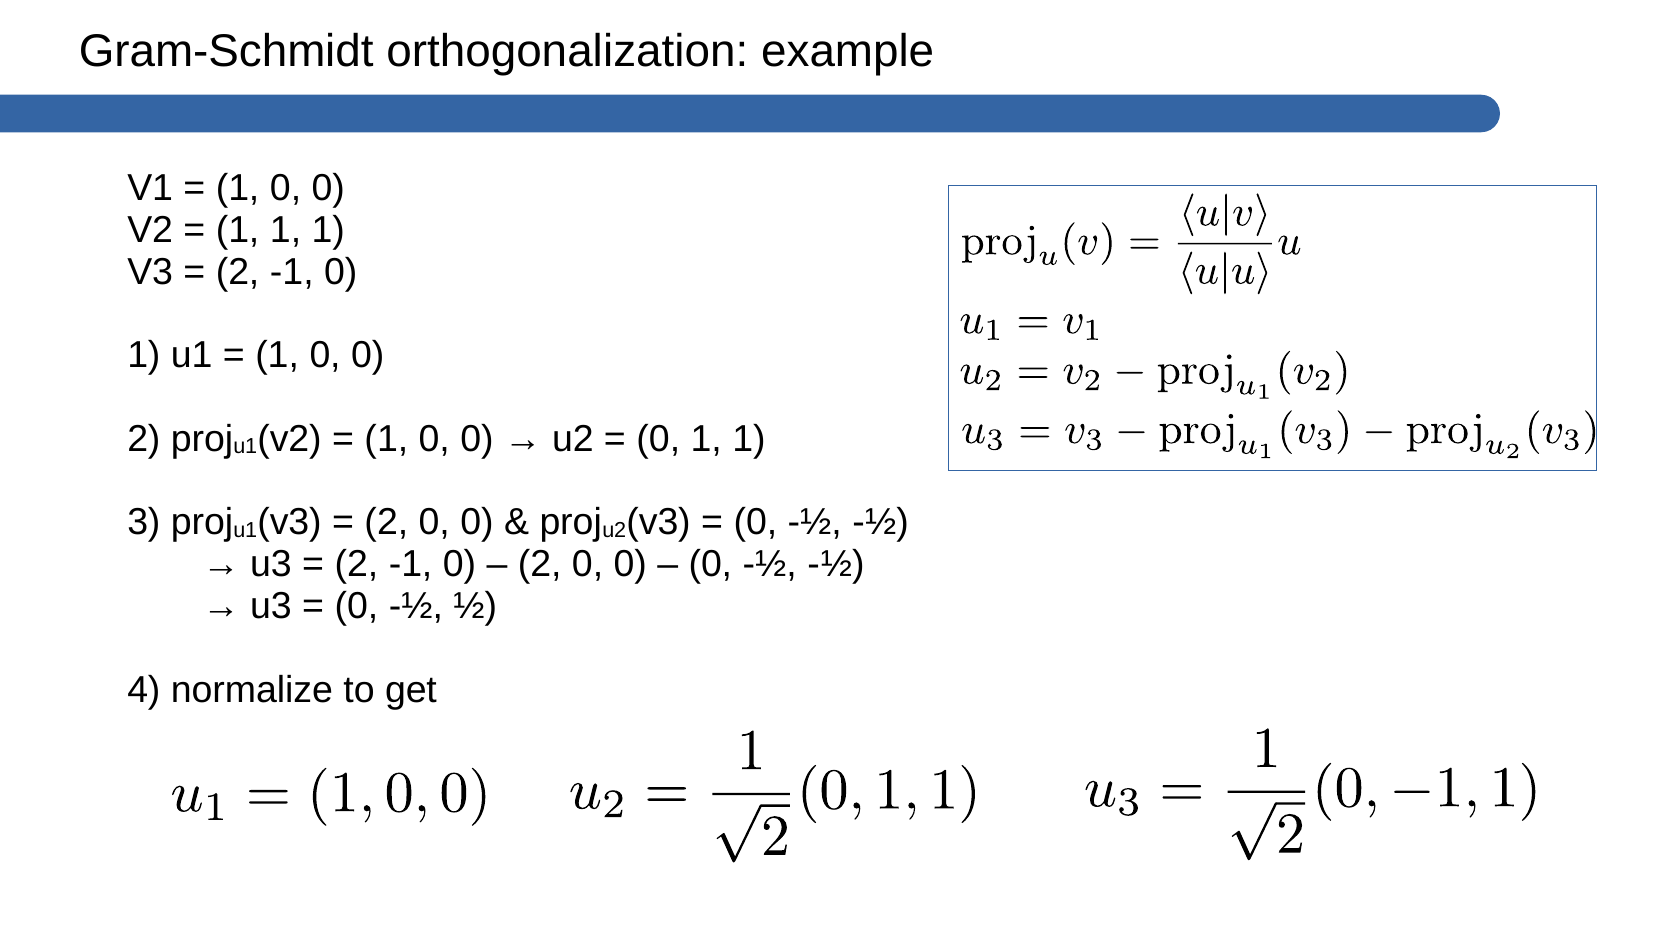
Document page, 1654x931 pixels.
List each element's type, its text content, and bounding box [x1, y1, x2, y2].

picture [1081, 726, 1538, 863]
picture [959, 313, 1098, 340]
picture [959, 350, 1347, 399]
picture [168, 765, 488, 828]
picture [959, 408, 1596, 460]
picture [959, 191, 1302, 296]
text_box V1 = (1, 0, 0) V2 = (1, 1, 1) V3 = (2, -1, 0) [112, 159, 373, 301]
text_box 1) u1 = (1, 0, 0) 2) proju1(v2) = (1, 0, 0) → u2 = (0, 1, 1) 3) proju1(v3) = (2, 0, 0) & proju2(v3) = (0, -½, -½) → u3 = (2, -1, 0) – (2, 0, 0) – (0, -½, -½) → u3 = (0, -½, ½) 4) normalize to get [112, 325, 924, 719]
picture [568, 730, 976, 863]
title Gram-Schmidt orthogonalization: example [78, 25, 1568, 77]
